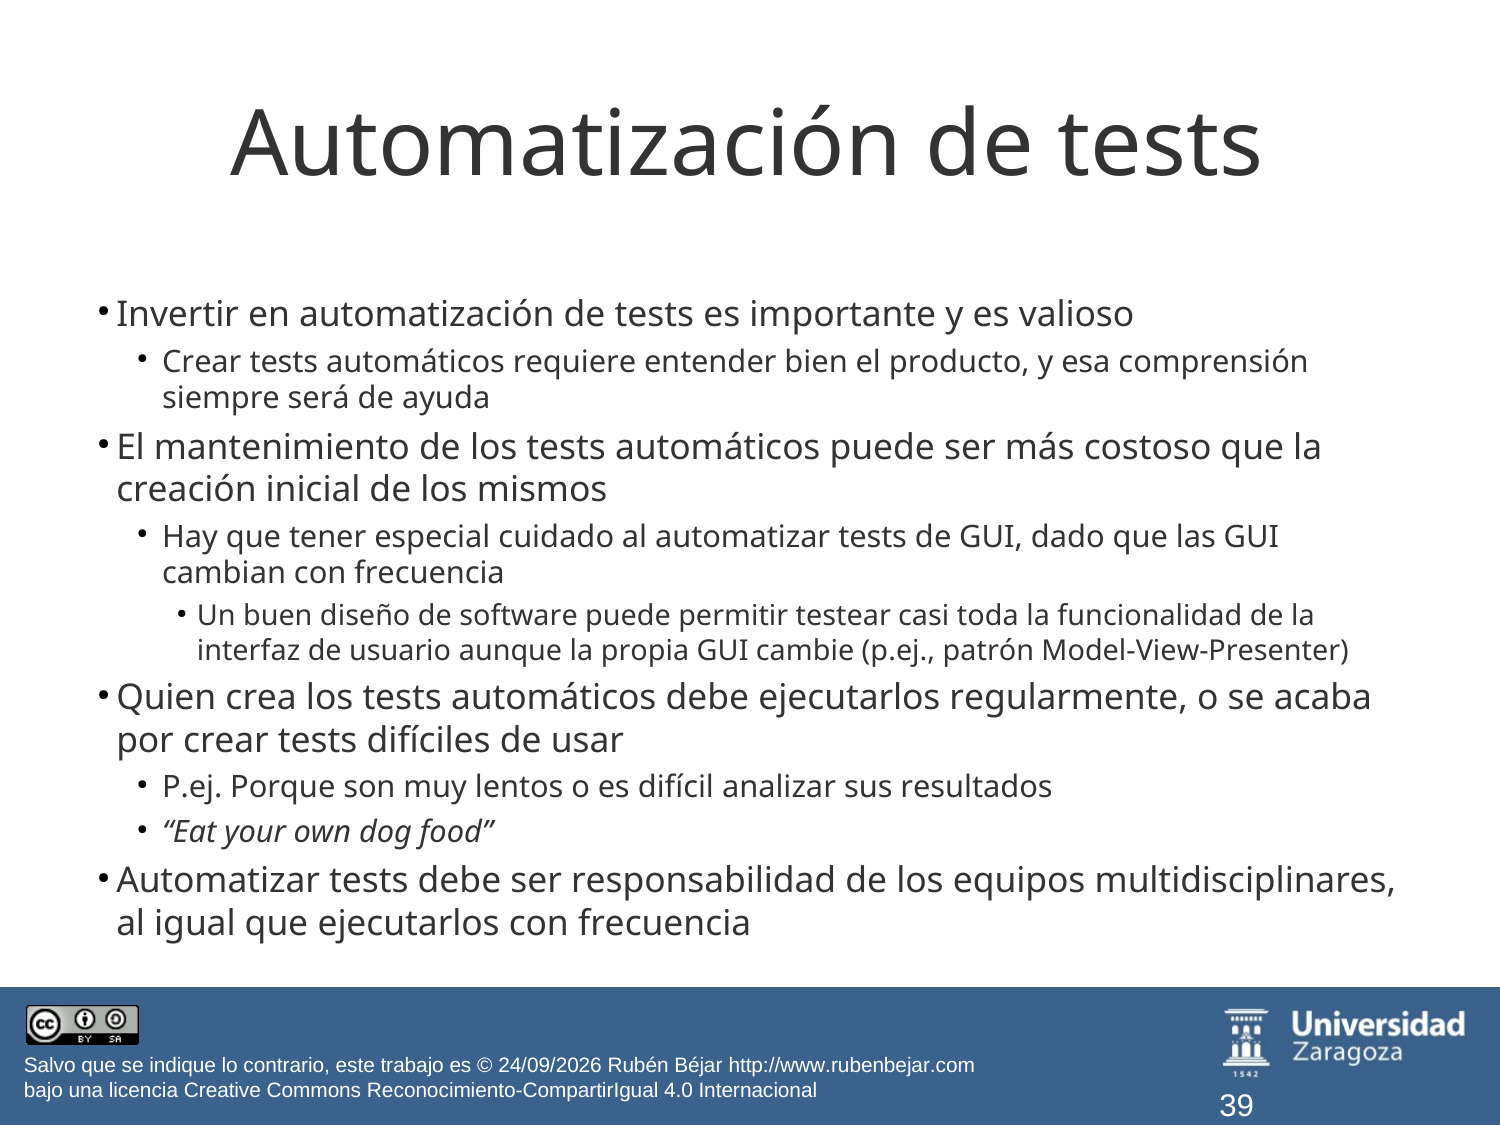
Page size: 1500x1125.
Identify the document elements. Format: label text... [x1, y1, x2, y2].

list Invertir en automatización de tests es importante y es valioso Crear tests automáticos requiere entender bien el producto, y esa comprensión siempre será de ayuda El mantenimiento de los tests automáticos puede ser más costoso que la creación inicial de los mismos Hay que tener especial cuidado al automatizar tests de GUI, dado que las GUI cambian con frecuencia Un buen diseño de software puede permitir testear casi toda la funcionalidad de la interfaz de usuario aunque la propia GUI cambie (p.ej., patrón Model-View-Presenter) Quien crea los tests automáticos debe ejecutarlos regularmente, o se acaba por crear tests difíciles de usar P.ej. Porque son muy lentos o es difícil analizar sus resultados “Eat your own dog food” Automatizar tests debe ser responsabilidad de los equipos multidisciplinares, al igual que ejecutarlos con frecuencia [82, 283, 1418, 957]
title Automatización de tests [74, 20, 1420, 257]
picture [0, 987, 1500, 1125]
